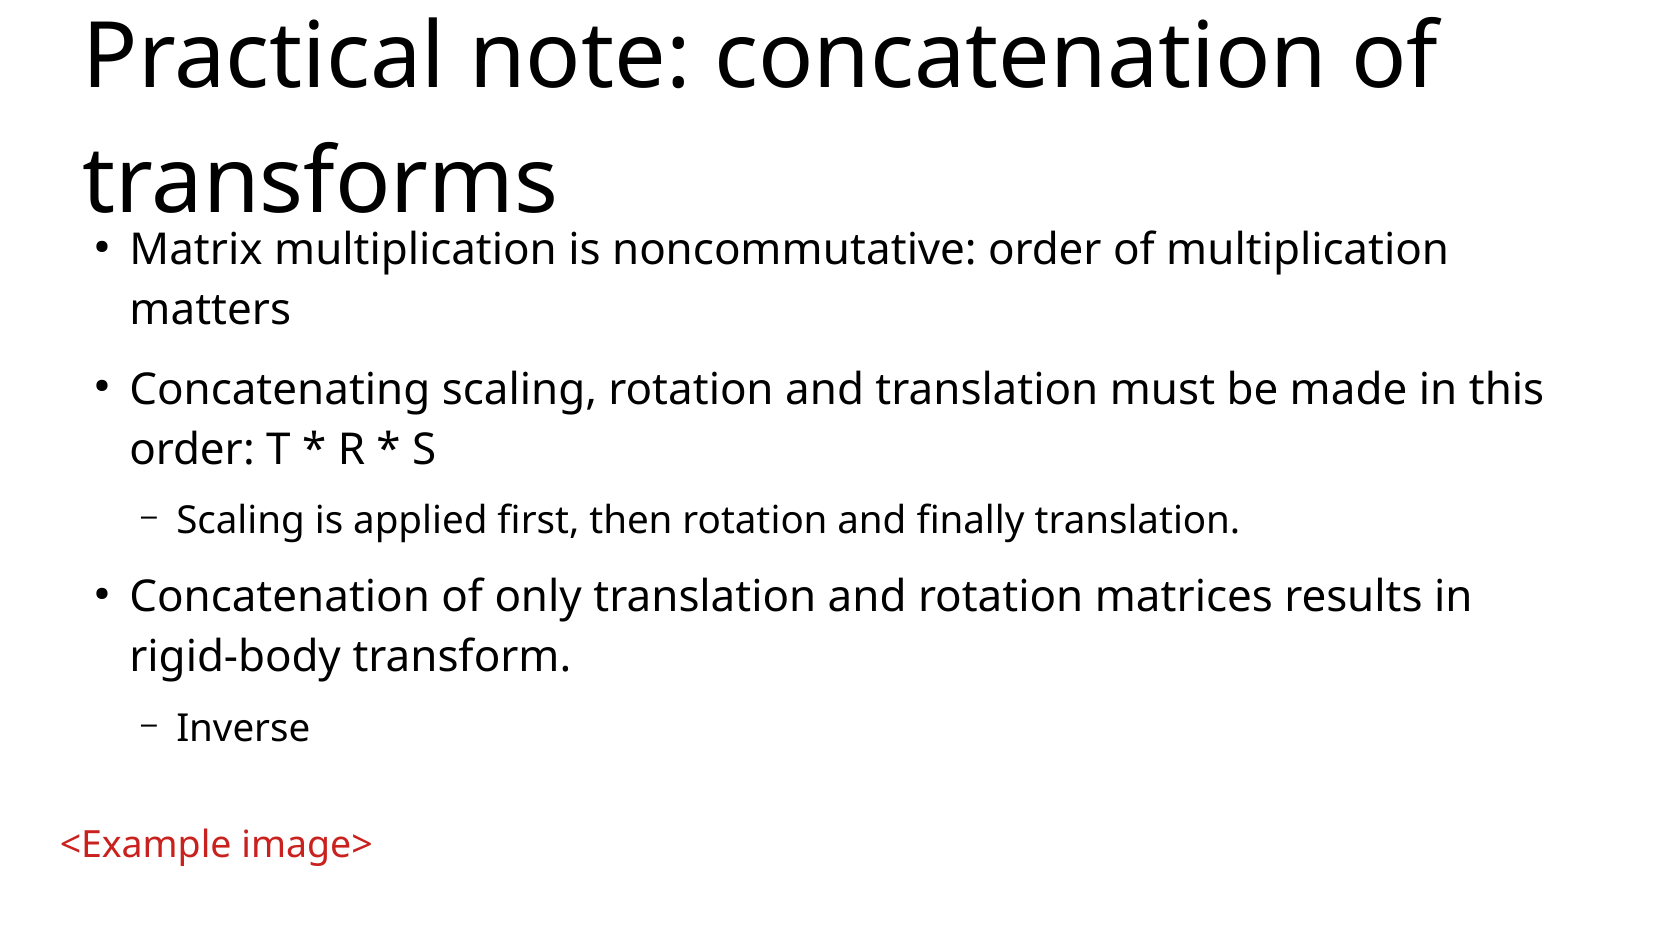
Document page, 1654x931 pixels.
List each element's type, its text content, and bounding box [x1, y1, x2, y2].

title Practical note: concatenation of transforms [82, 37, 1571, 193]
text_box <Example image> [45, 810, 1126, 872]
list Matrix multiplication is noncommutative: order of multiplication matters Concatenating scaling, rotation and translation must be made in this order: T * R * S Scaling is applied first, then rotation and finally translation. Concatenation of only translation and rotation matrices results in rigid-body transform. Inverse [82, 217, 1571, 758]
